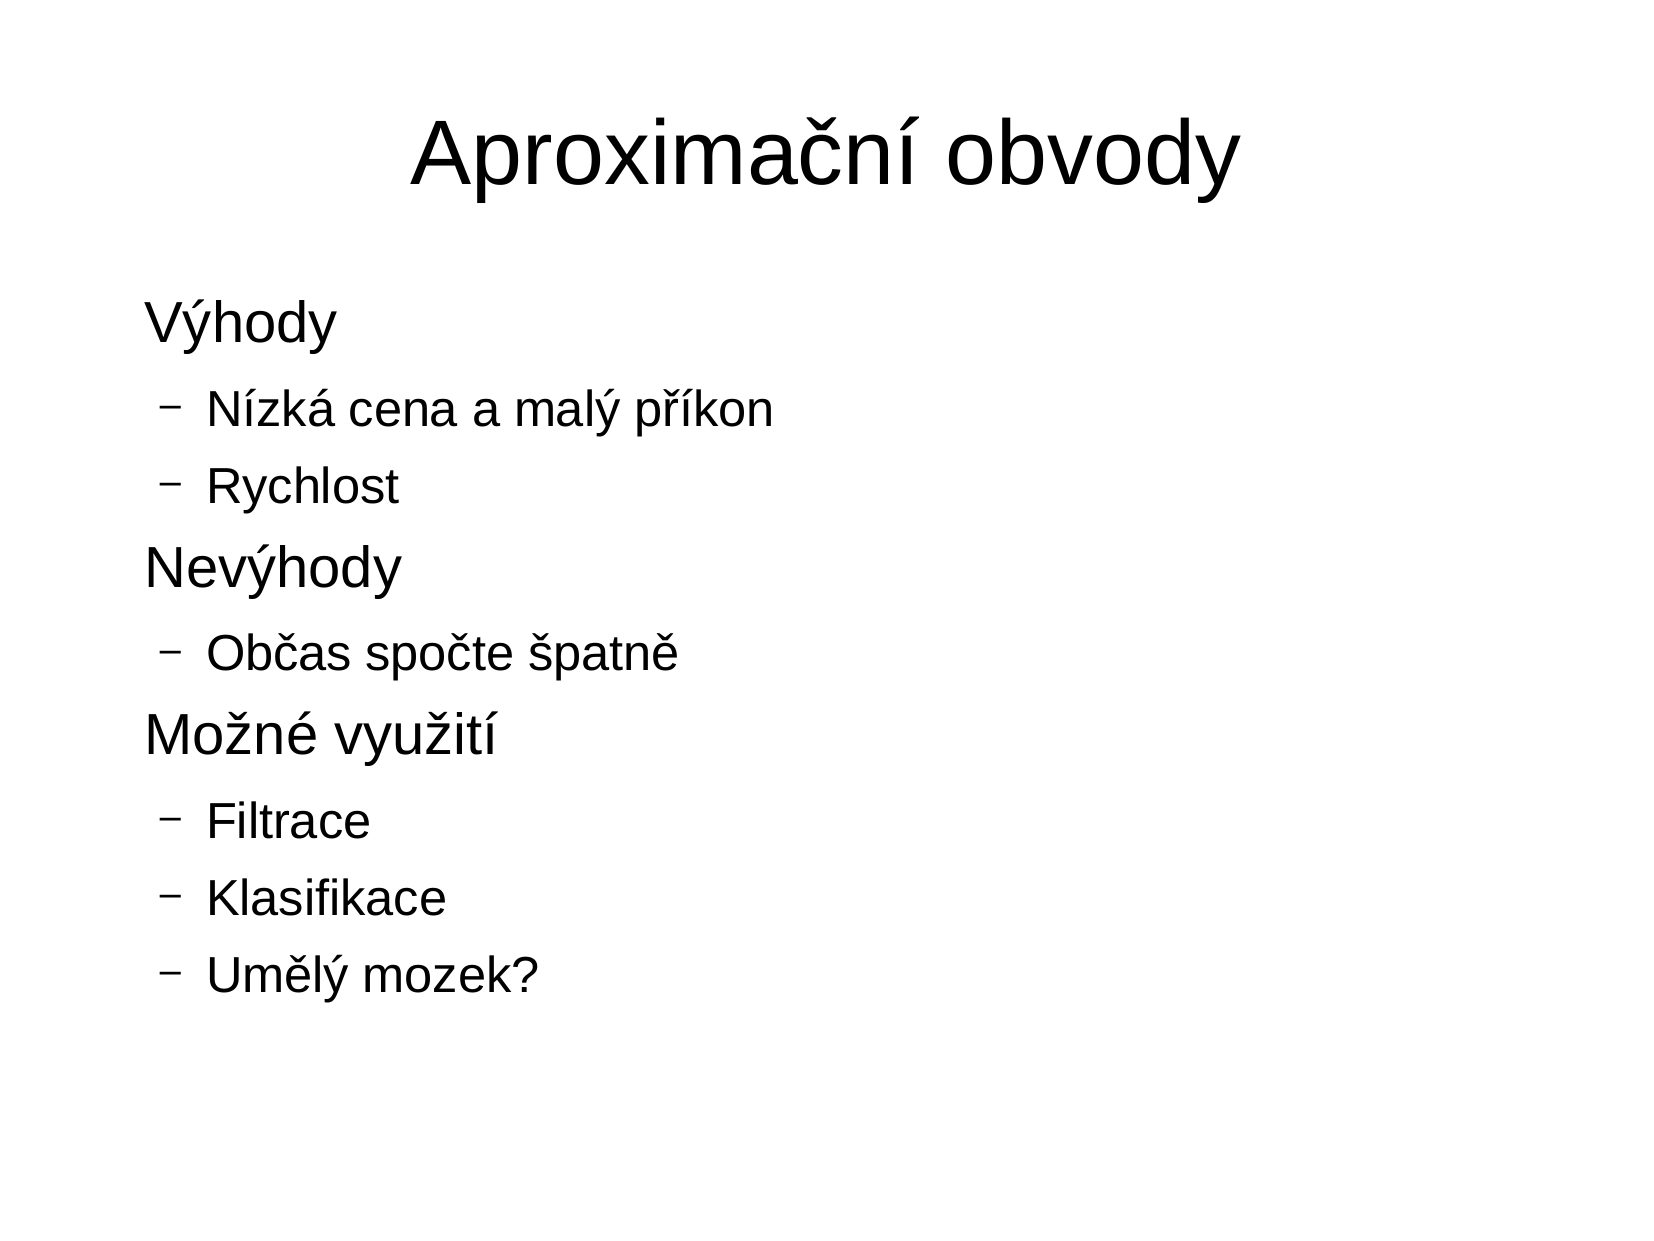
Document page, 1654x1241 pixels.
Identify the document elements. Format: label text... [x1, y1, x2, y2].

title Aproximační obvody [82, 49, 1571, 257]
list Výhody Nízká cena a malý příkon Rychlost Nevýhody Občas spočte špatně Možné využití Filtrace Klasifikace Umělý mozek? [82, 290, 1571, 1010]
